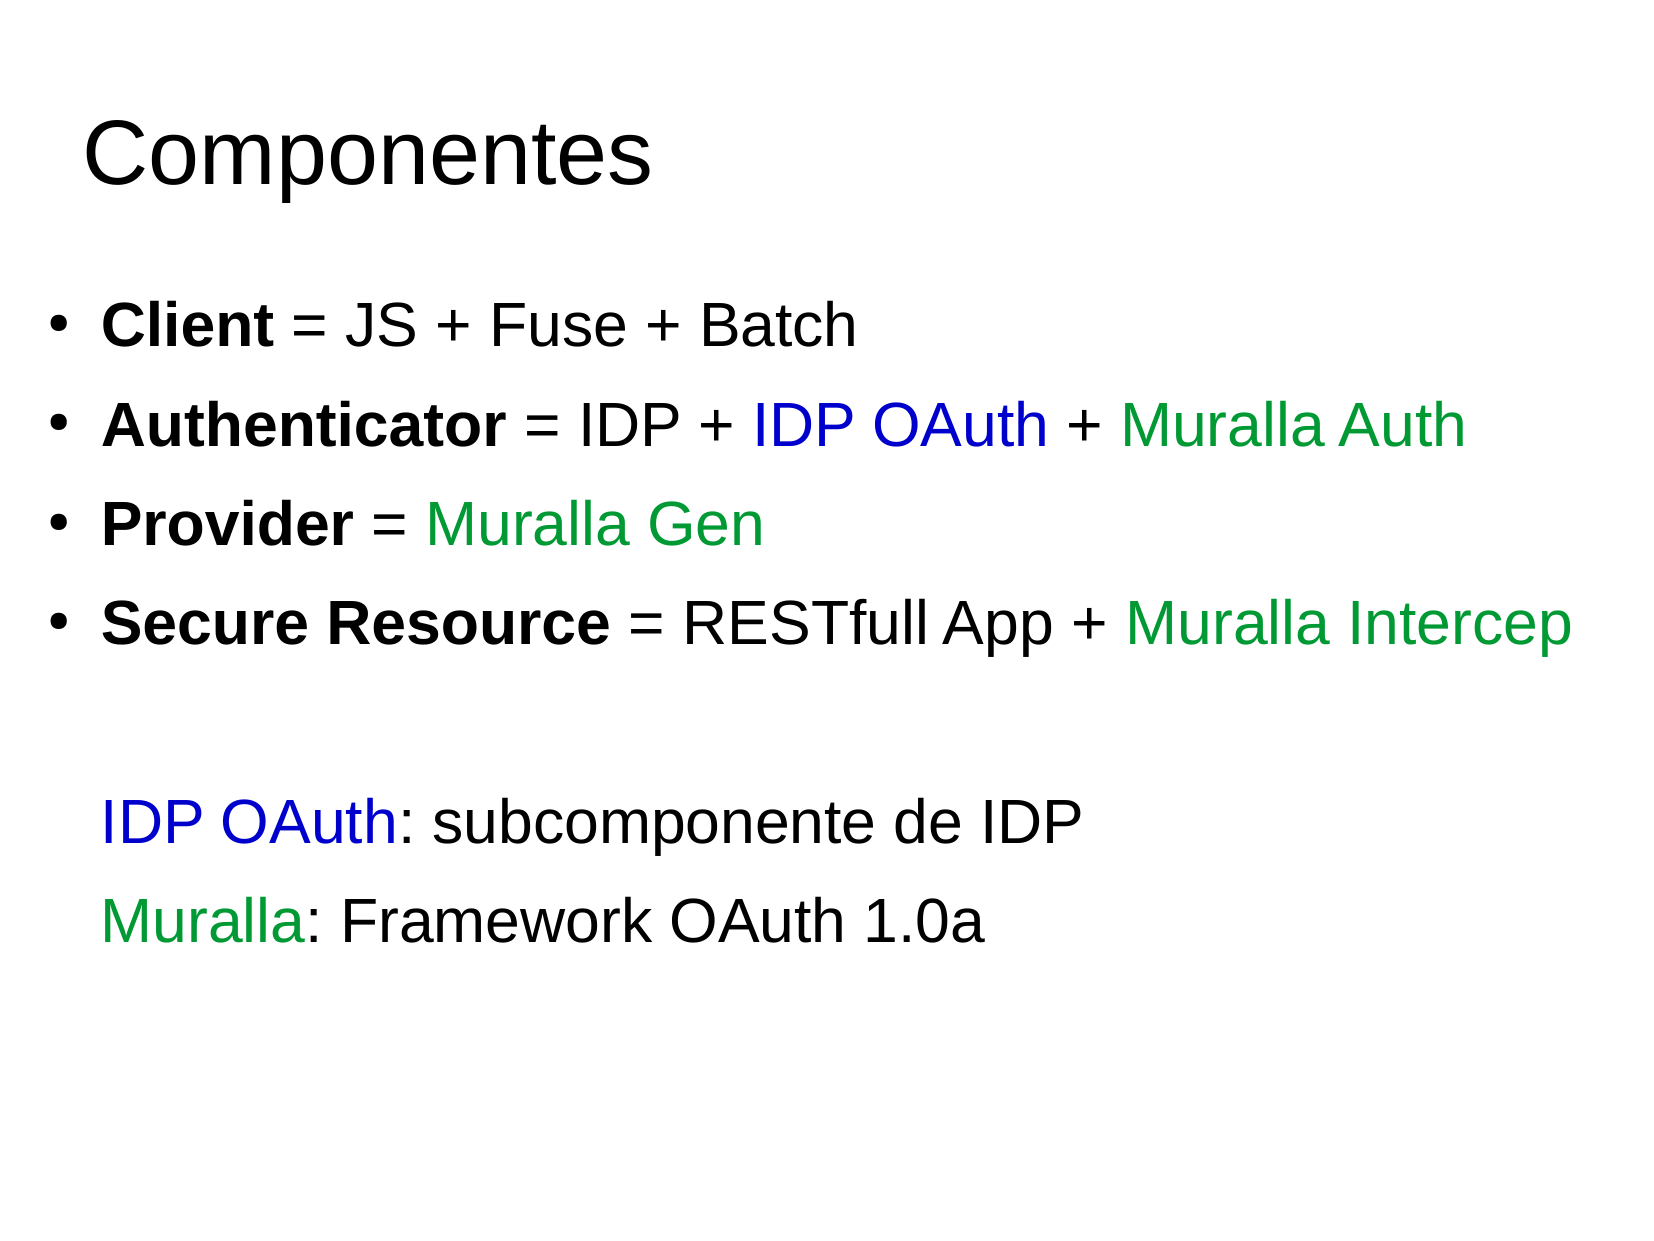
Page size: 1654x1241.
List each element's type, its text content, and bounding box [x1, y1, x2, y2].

title Componentes [82, 49, 1571, 257]
list Client = JS + Fuse + Batch Authenticator = IDP + IDP OAuth + Muralla Auth Provider = Muralla Gen Secure Resource = RESTfull App + Muralla Intercep IDP OAuth: subcomponente de IDP Muralla: Framework OAuth 1.0a [30, 290, 1636, 1201]
